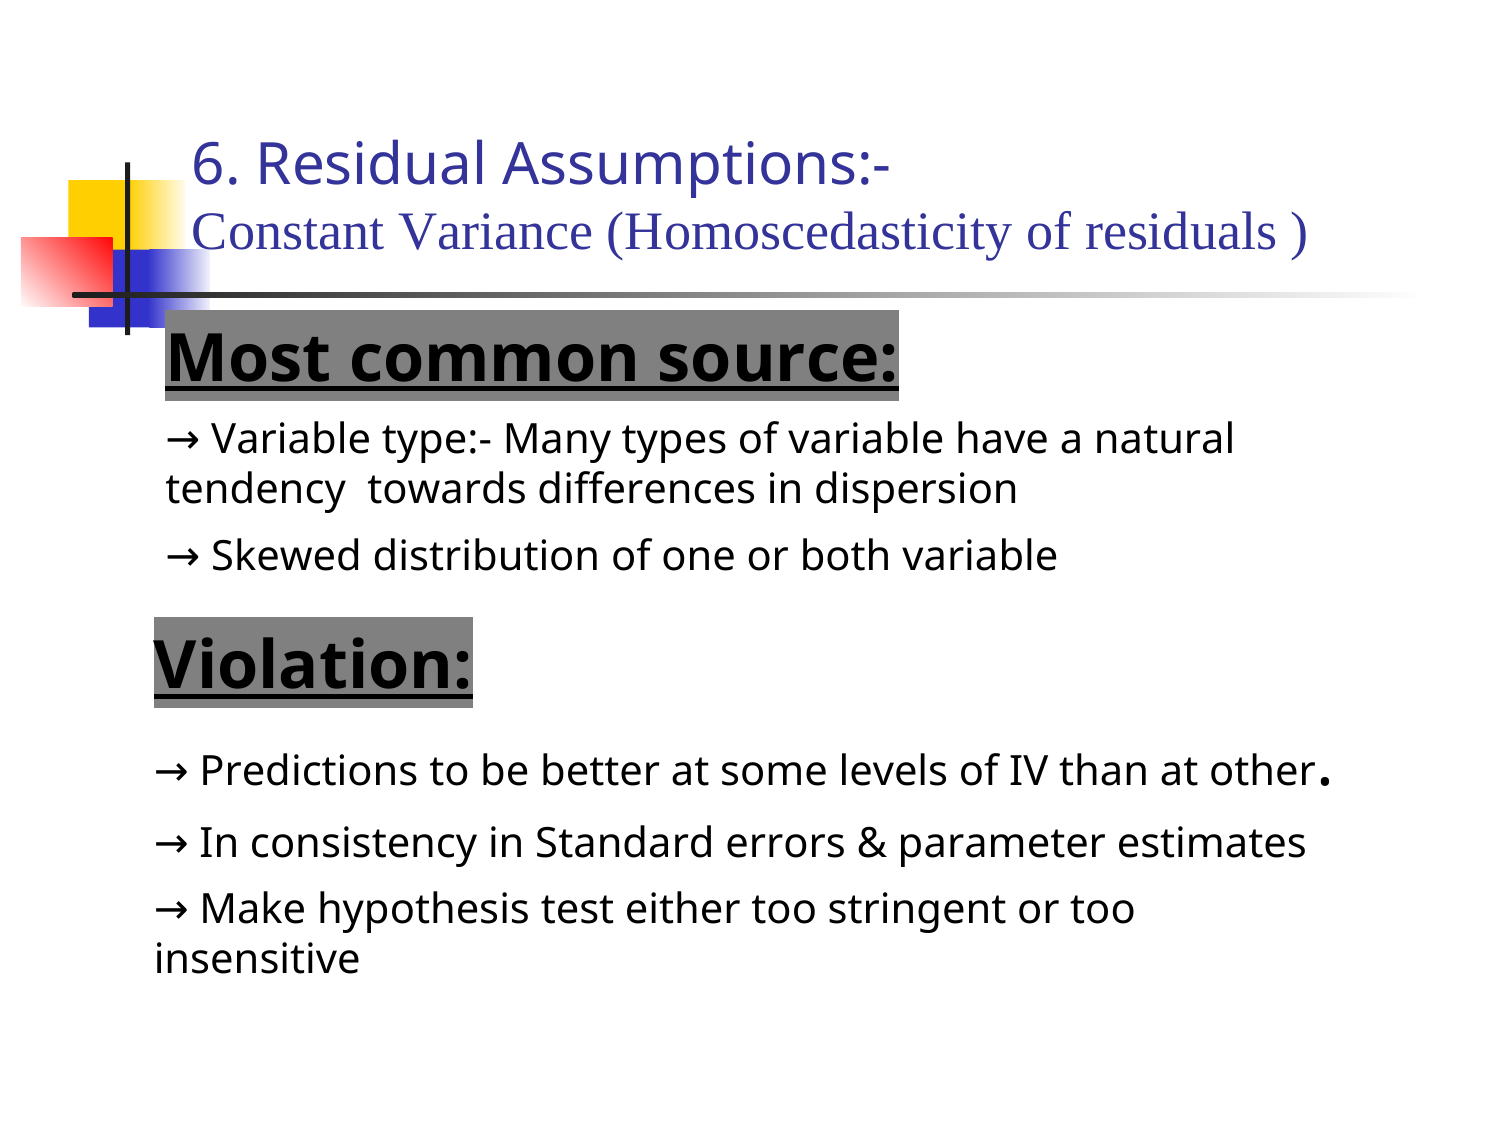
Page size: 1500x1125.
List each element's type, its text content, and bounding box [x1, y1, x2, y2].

list Most common source: → Variable type:- Many types of variable have a natural tendency towards differences in dispersion → Skewed distribution of one or both variable [94, 307, 1371, 686]
list Violation: → Predictions to be better at some levels of IV than at other. → In consistency in Standard errors & parameter estimates → Make hypothesis test either too stringent or too insensitive [82, 614, 1453, 1099]
title 6. Residual Assumptions:- Constant Variance (Homoscedasticity of residuals ) [177, 118, 1453, 269]
